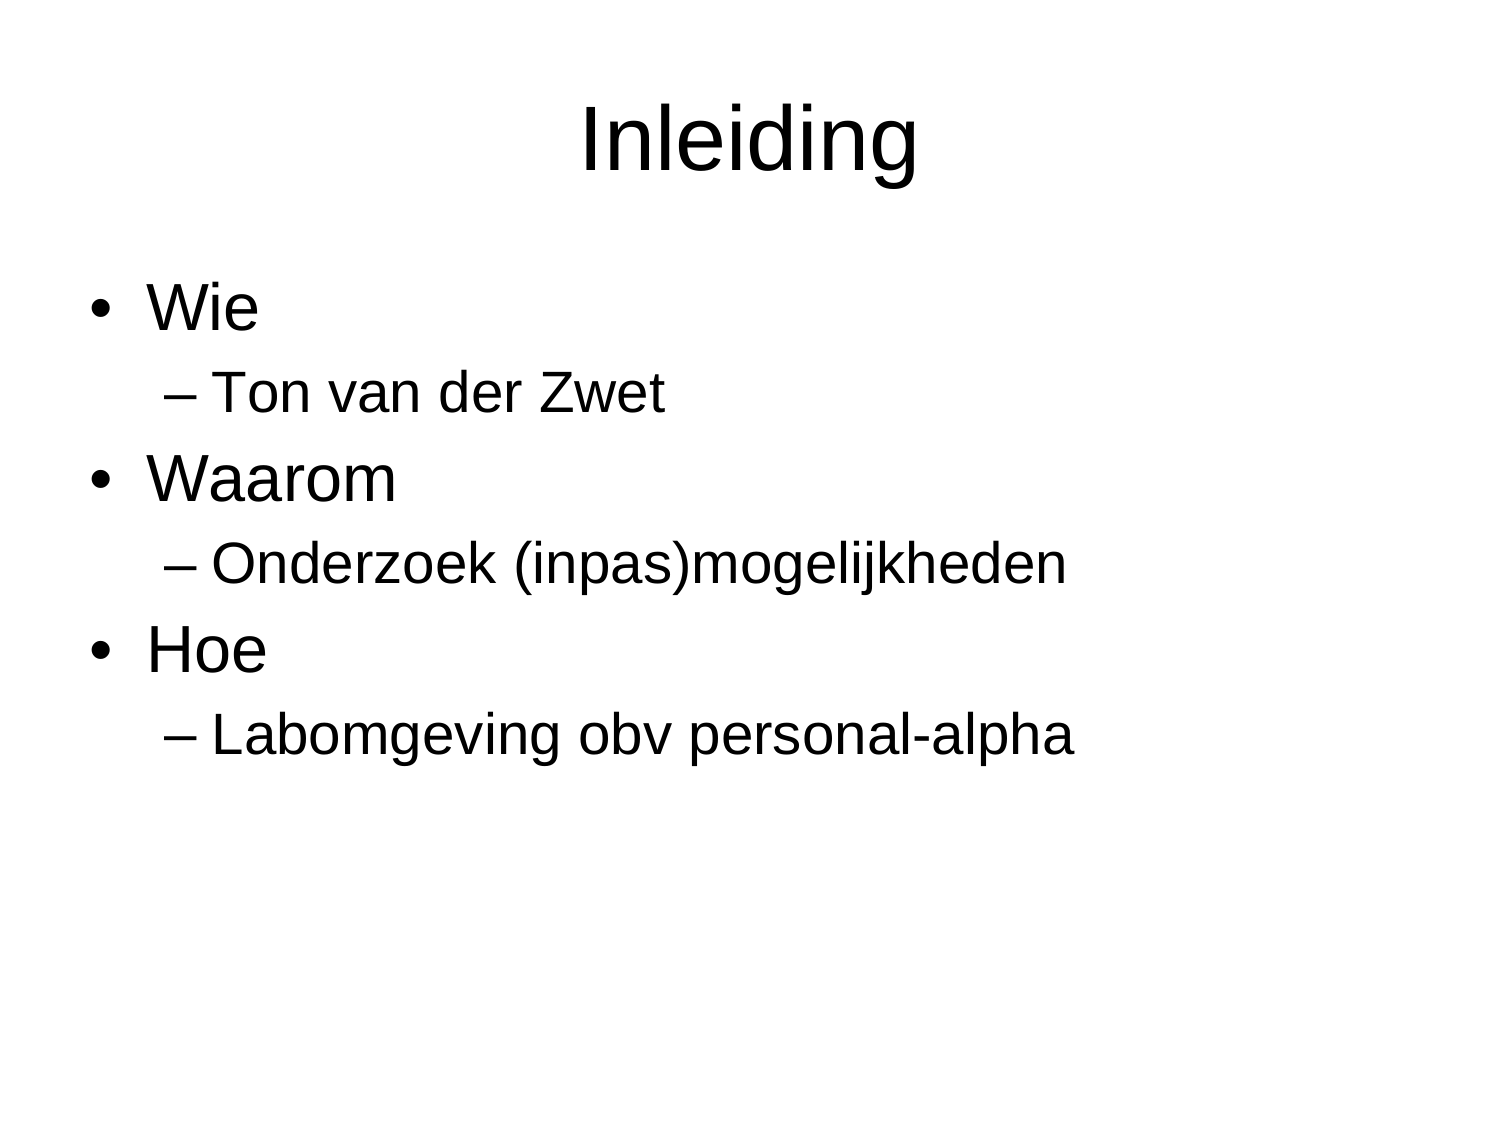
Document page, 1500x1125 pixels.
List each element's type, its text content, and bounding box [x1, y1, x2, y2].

list Wie Ton van der Zwet Waarom Onderzoek (inpas)mogelijkheden Hoe Labomgeving obv personal-alpha [75, 262, 1426, 1006]
title Inleiding [75, 45, 1426, 233]
